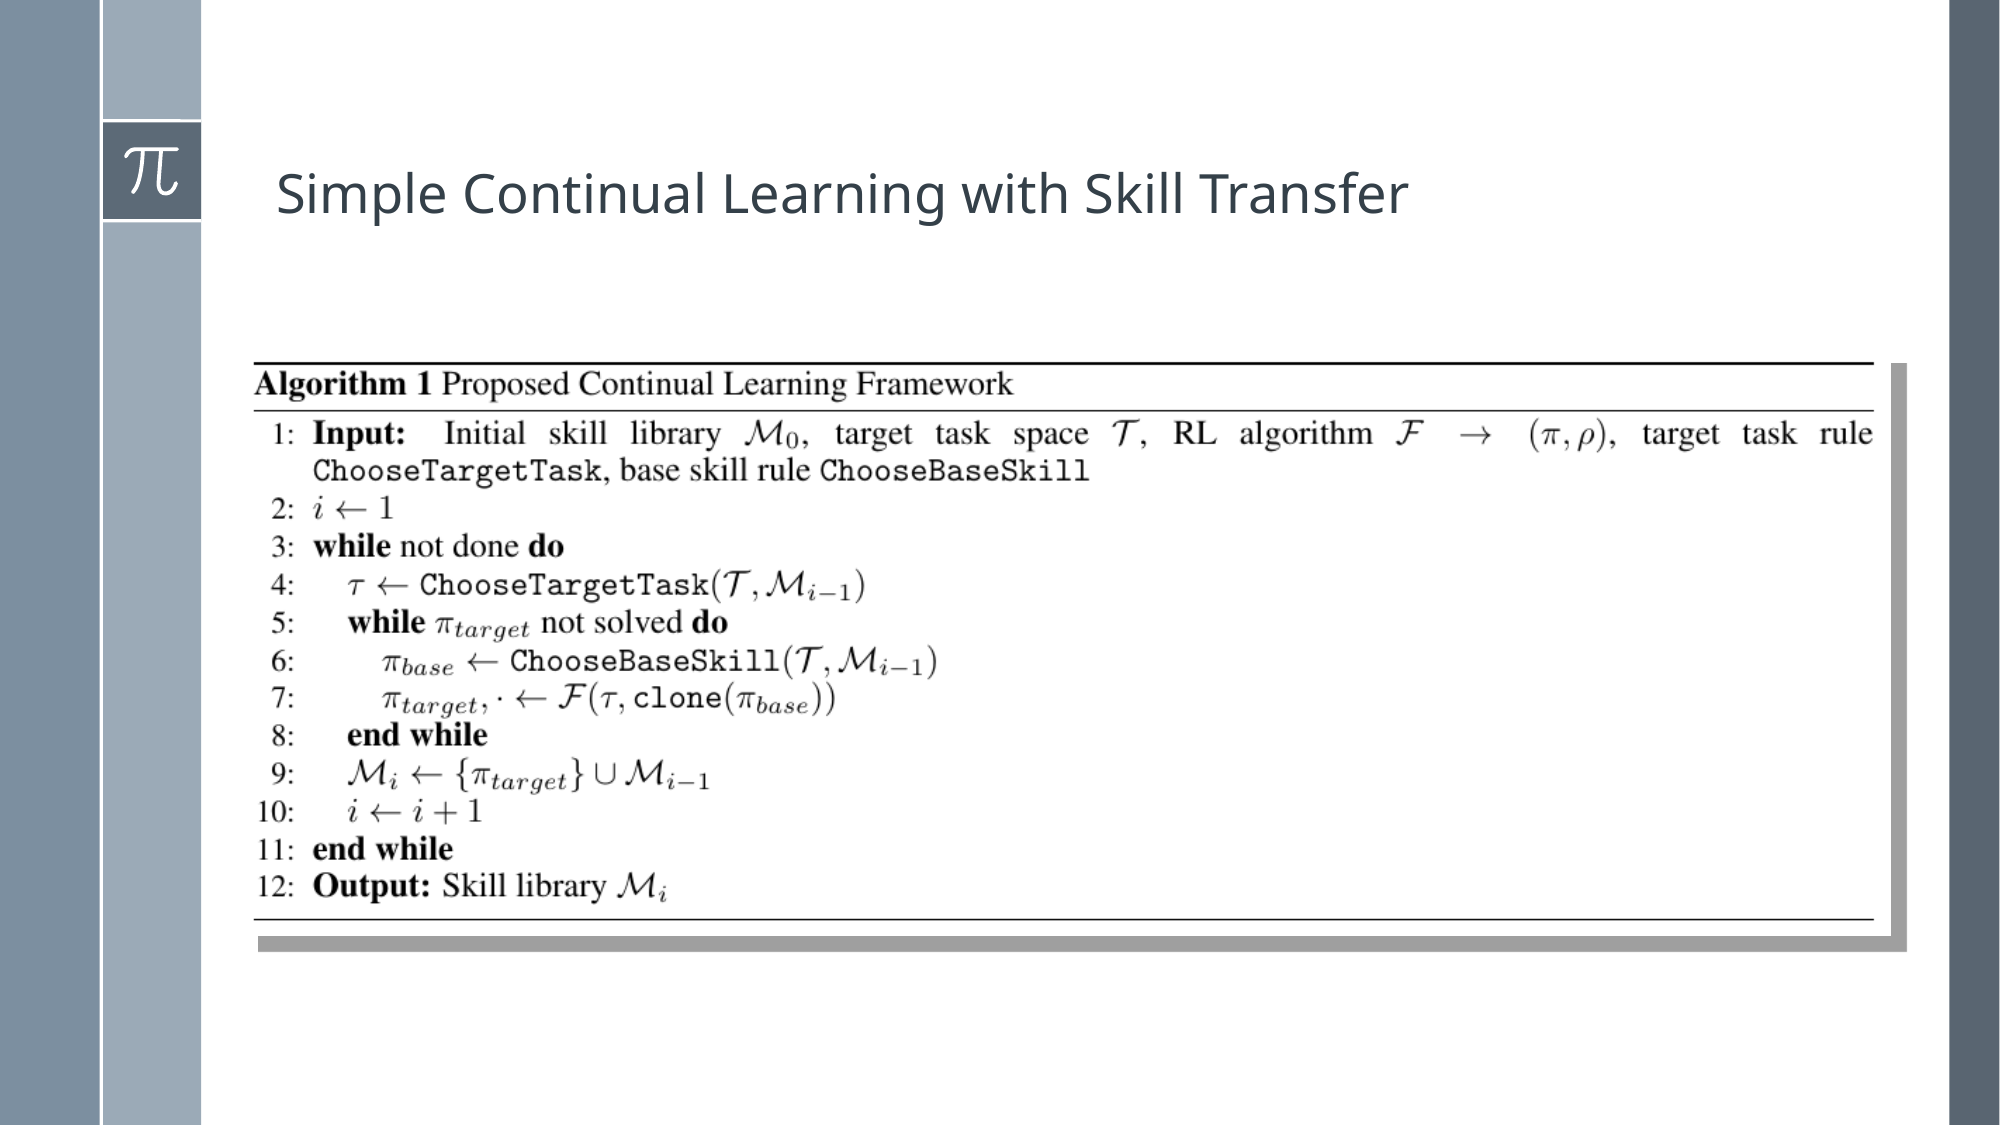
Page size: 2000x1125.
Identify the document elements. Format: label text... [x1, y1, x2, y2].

text_box Simple Continual Learning with Skill Transfer [261, 29, 1867, 233]
picture [240, 344, 1891, 936]
